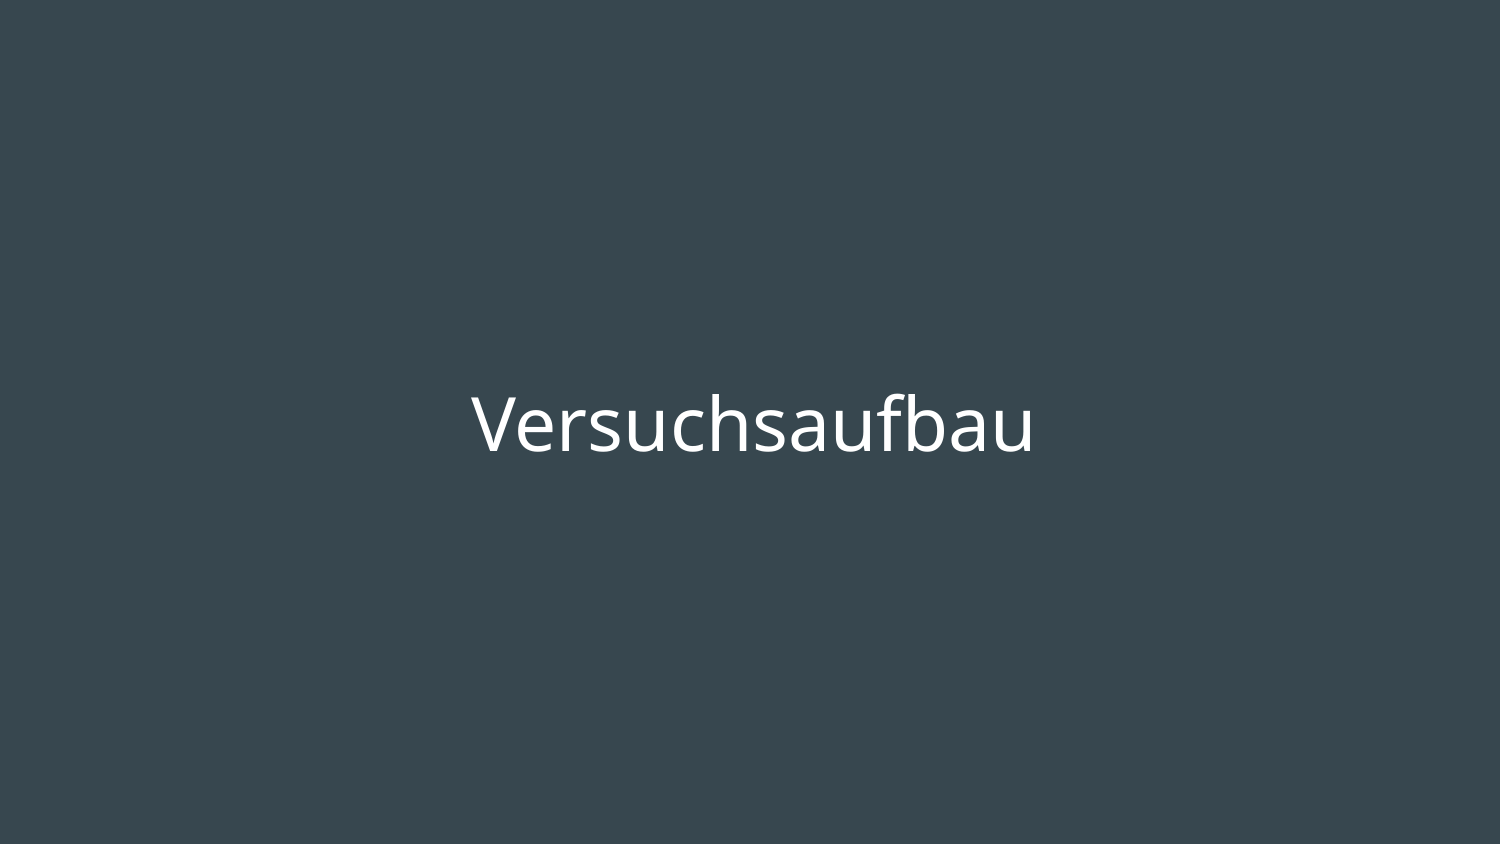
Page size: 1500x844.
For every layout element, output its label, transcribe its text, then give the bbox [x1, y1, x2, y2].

title Versuchsaufbau [110, 351, 1399, 493]
